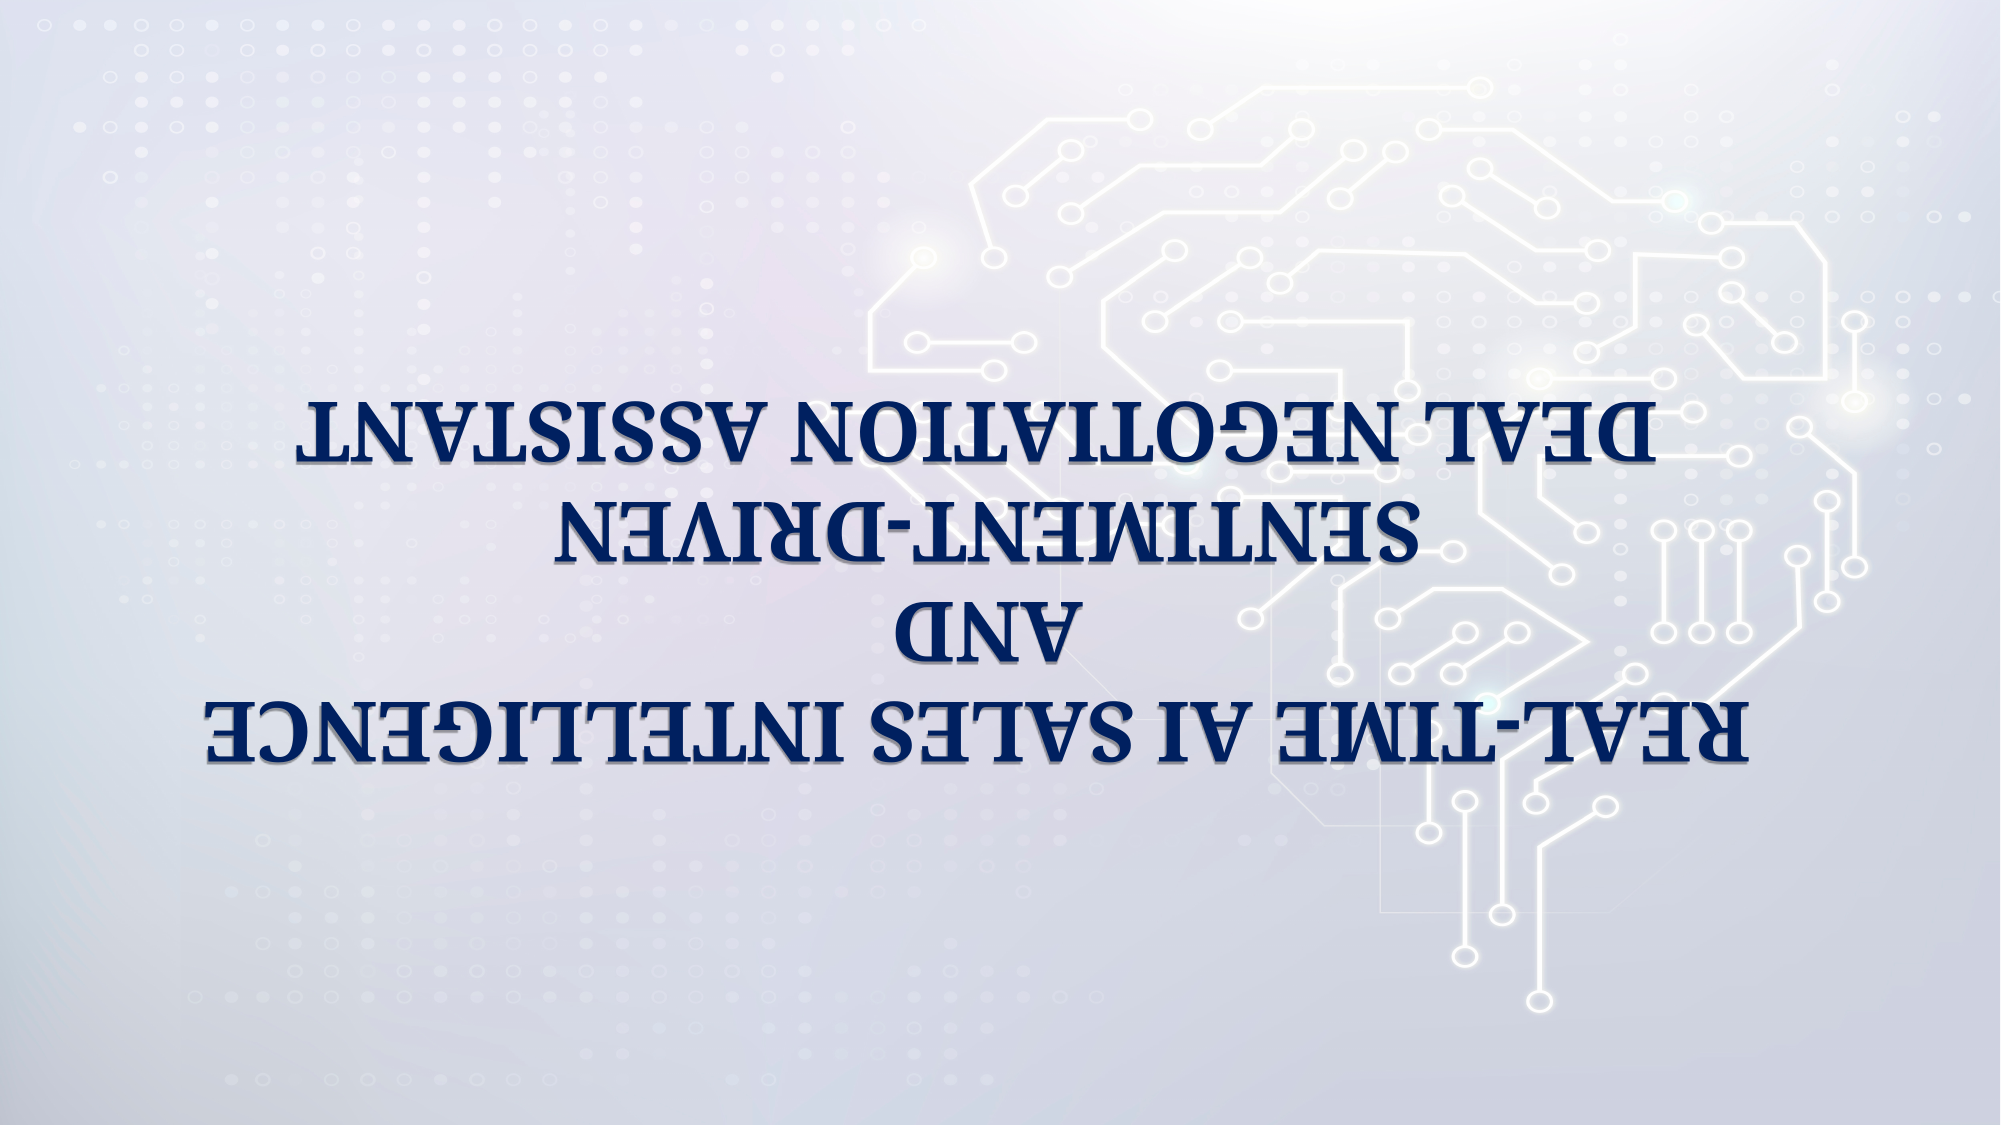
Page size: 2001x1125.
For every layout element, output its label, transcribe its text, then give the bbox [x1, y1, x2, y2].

title REAL-TIME AI SALES INTELLIGENCE AND SENTIMENT-DRIVEN DEAL NEGOTIATION ASSISTANT [127, 349, 1827, 822]
